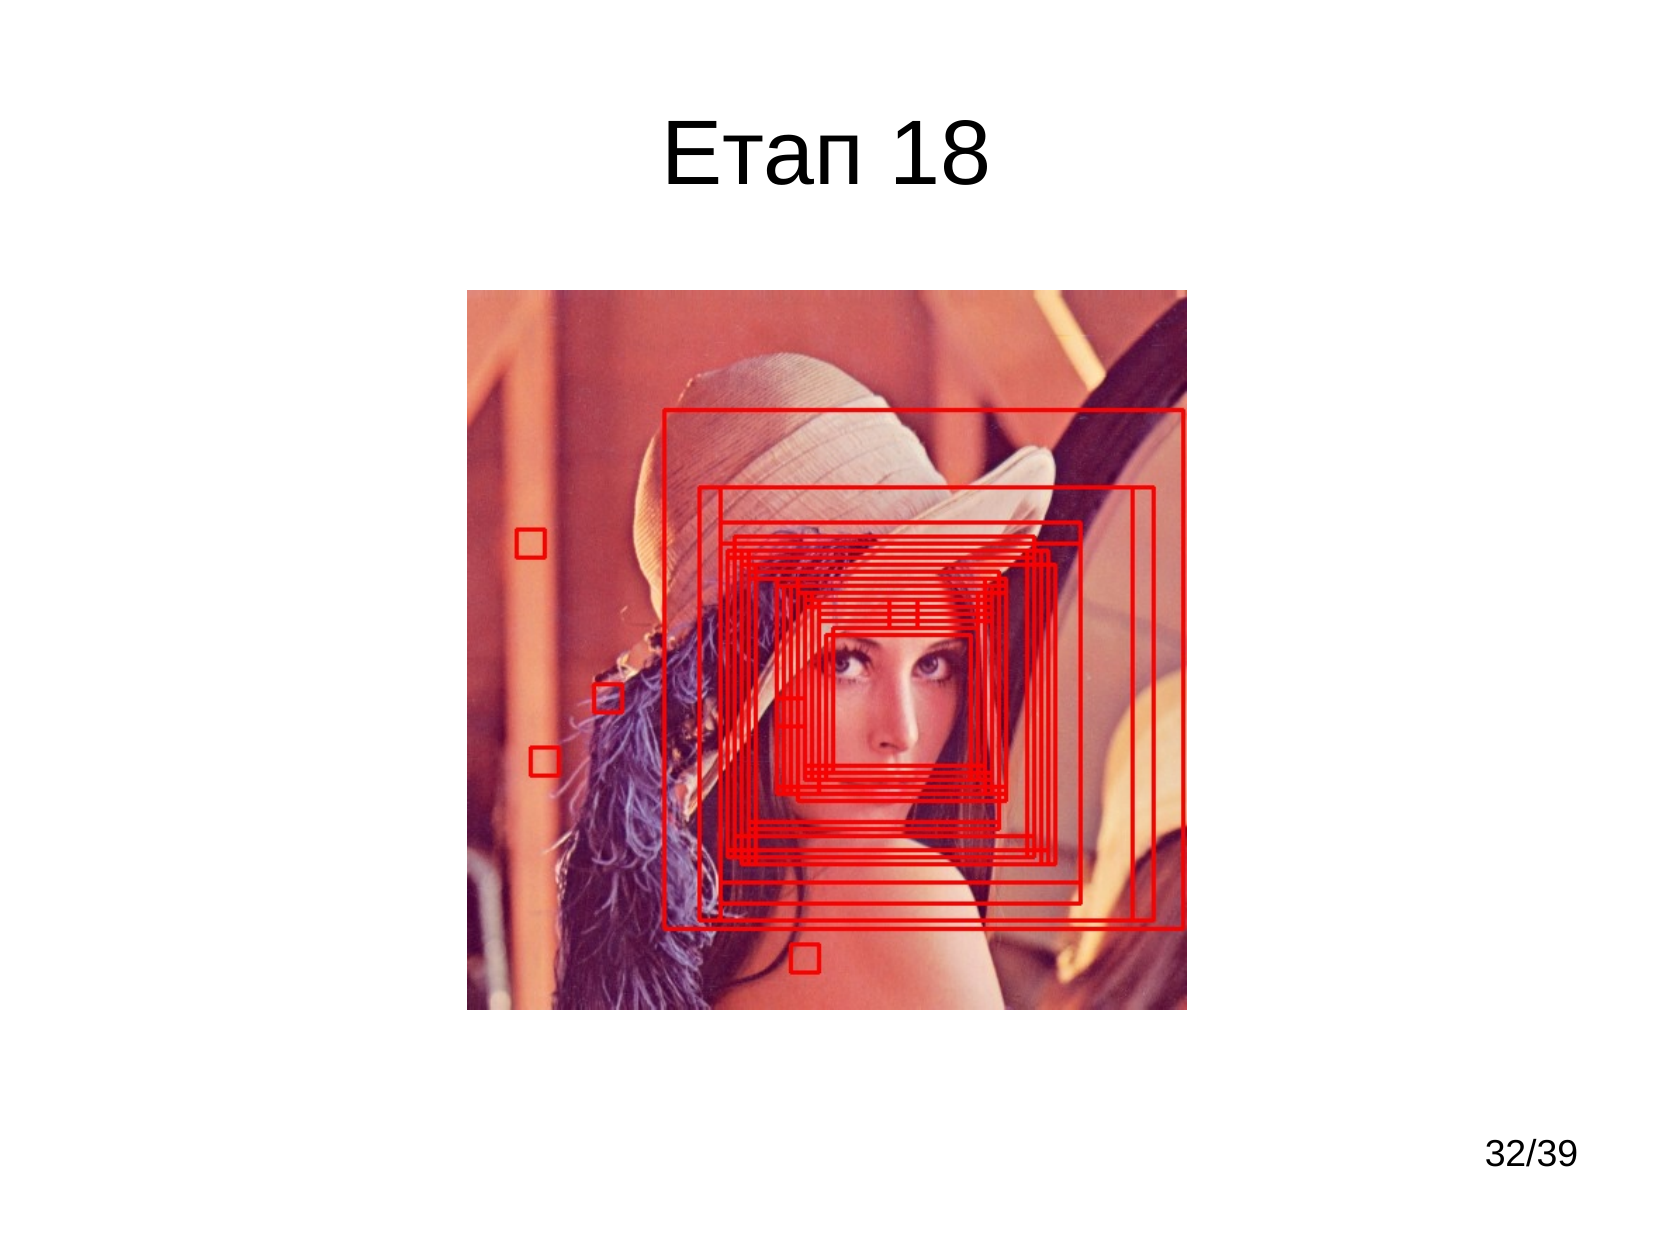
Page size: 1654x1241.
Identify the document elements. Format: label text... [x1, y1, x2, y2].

text_box 32/39 [1470, 1125, 1606, 1182]
title Етап 18 [82, 49, 1571, 257]
picture [467, 290, 1187, 1010]
